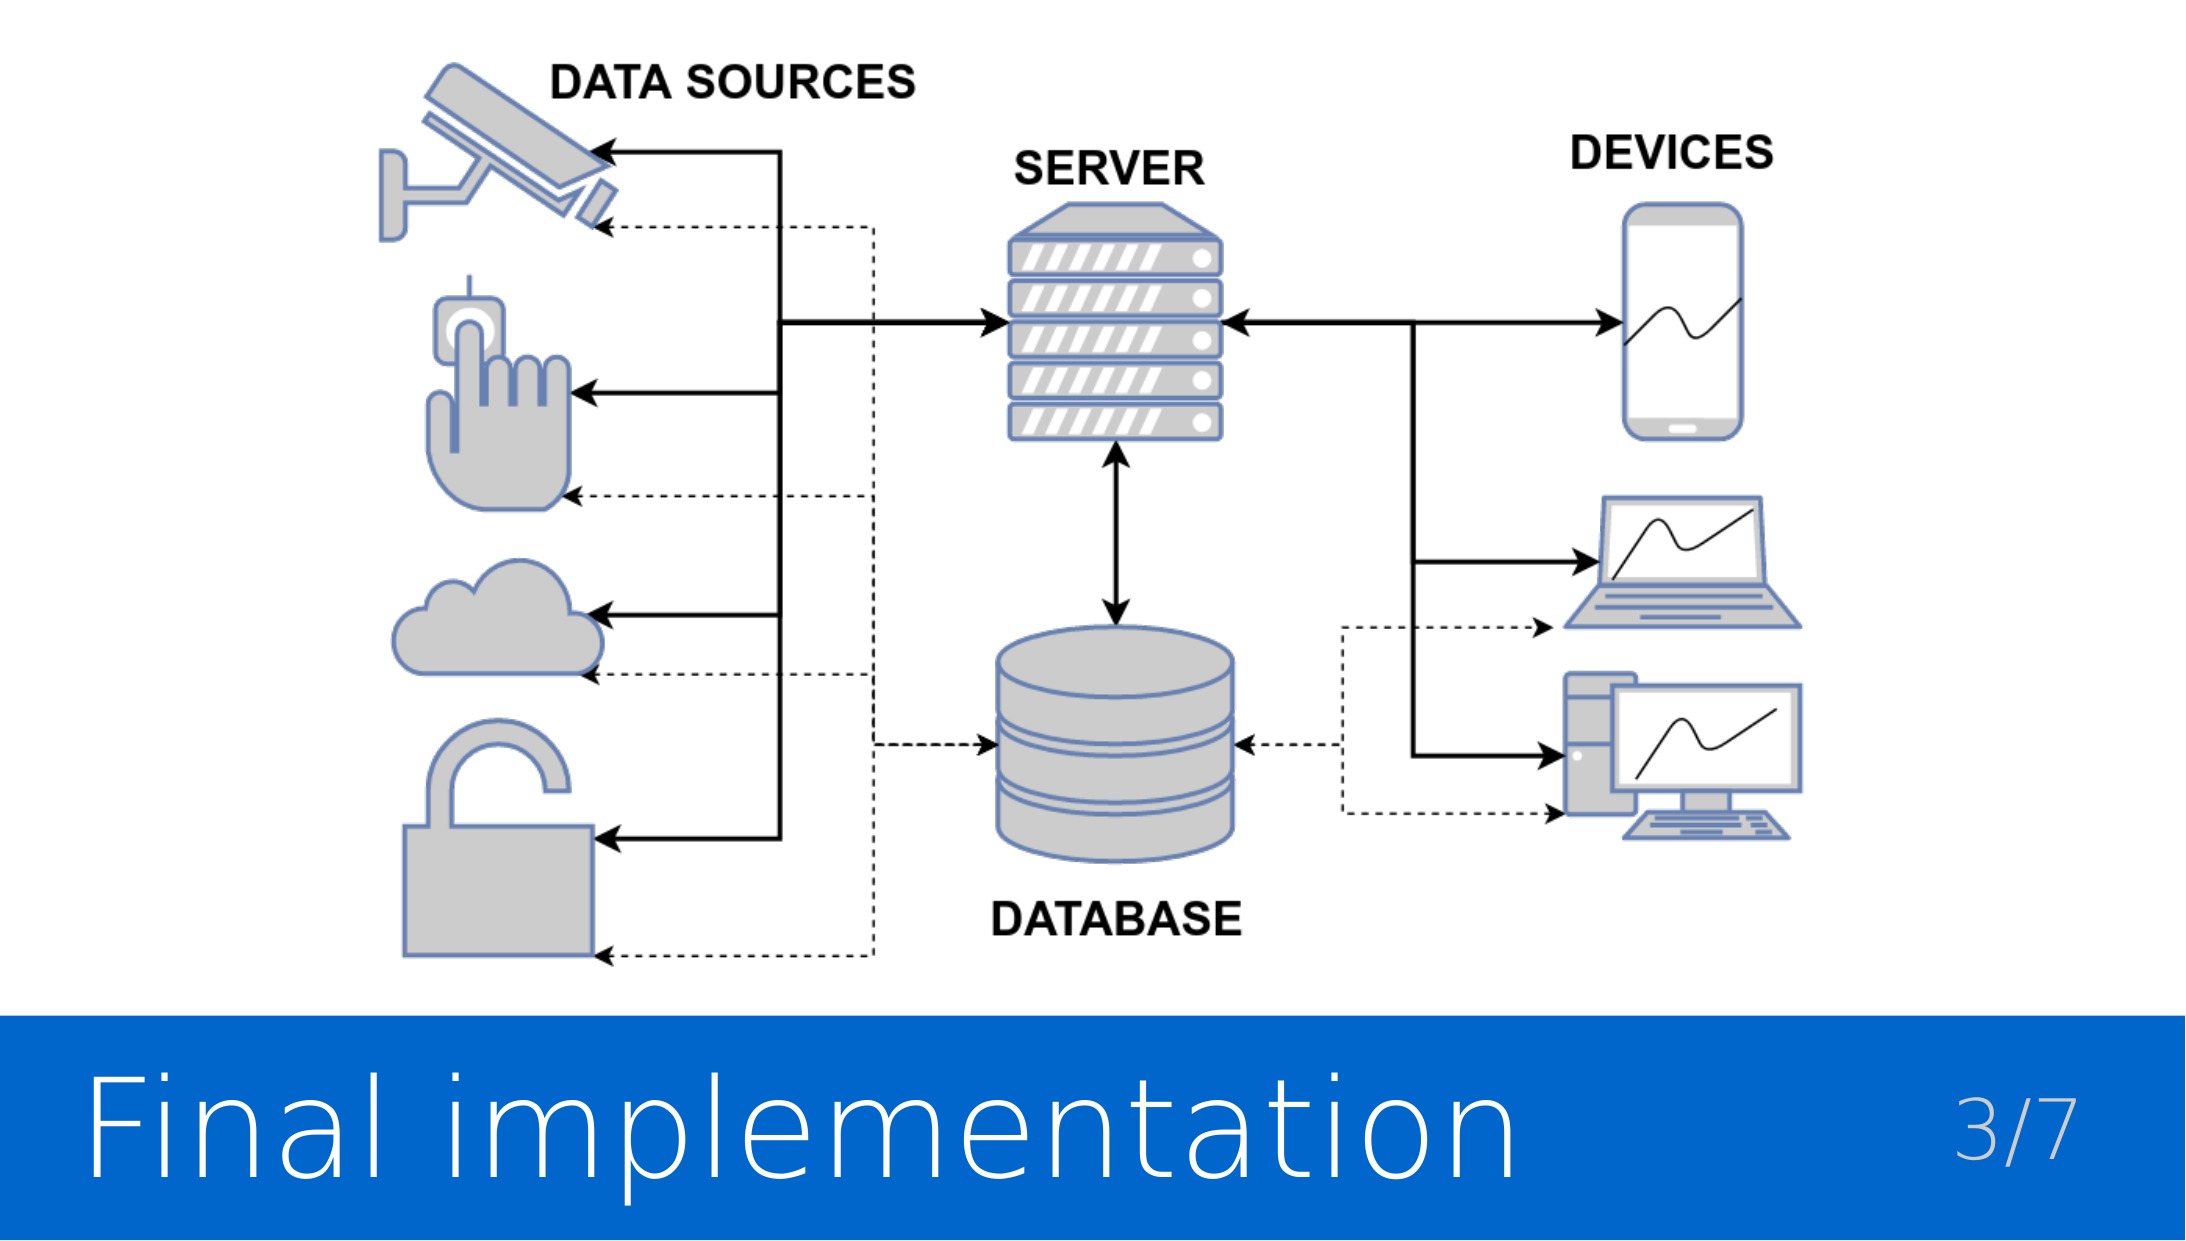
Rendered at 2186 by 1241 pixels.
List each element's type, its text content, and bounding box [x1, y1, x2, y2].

text_box [0, 1015, 2185, 1241]
text_box 3/7 [1937, 1074, 2174, 1187]
text_box Final implementation [62, 1041, 2071, 1224]
picture [378, 44, 1807, 981]
